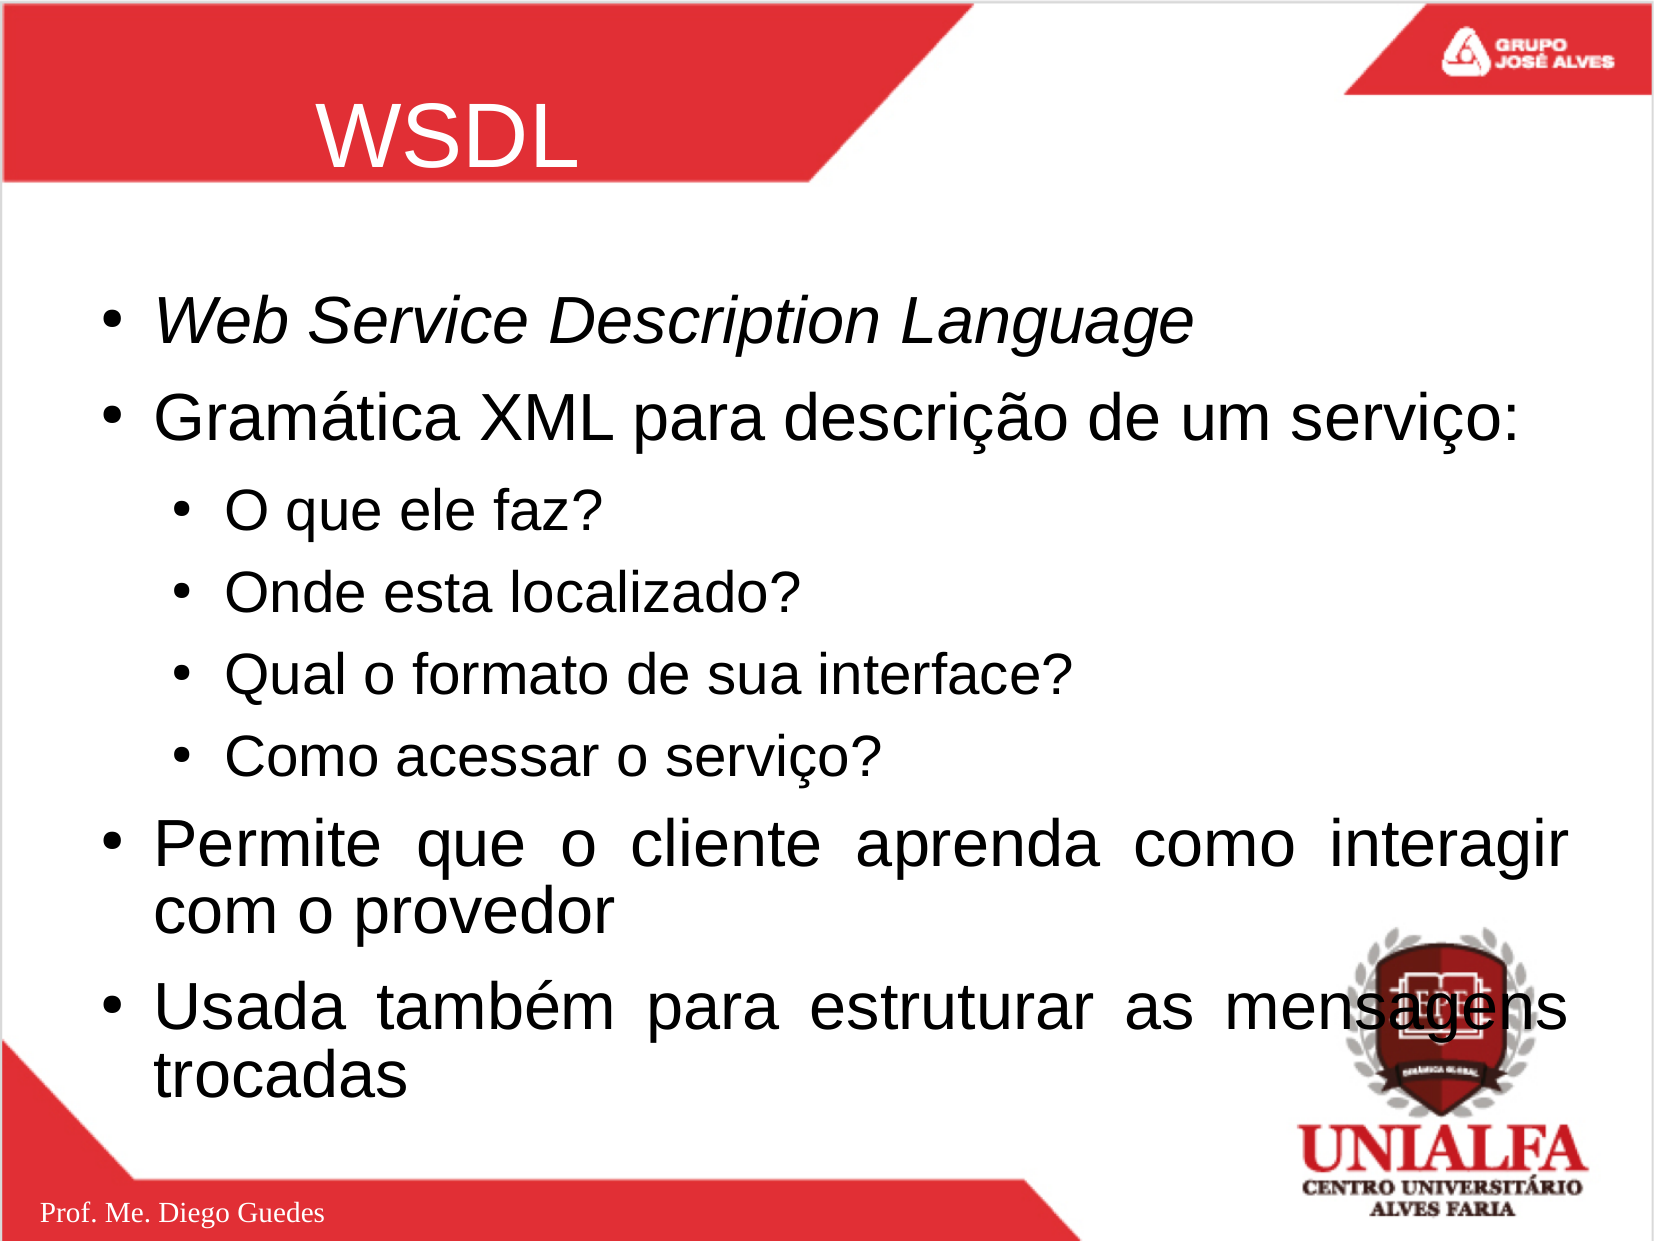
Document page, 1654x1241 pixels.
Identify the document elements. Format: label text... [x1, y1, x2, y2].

list Web Service Description Language Gramática XML para descrição de um serviço: O que ele faz? Onde esta localizado? Qual o formato de sua interface? Como acessar o serviço? Permite que o cliente aprenda como interagir com o provedor Usada também para estruturar as mensagens trocadas [82, 290, 1571, 1119]
picture [0, 0, 1654, 1241]
title WSDL [82, 31, 814, 239]
